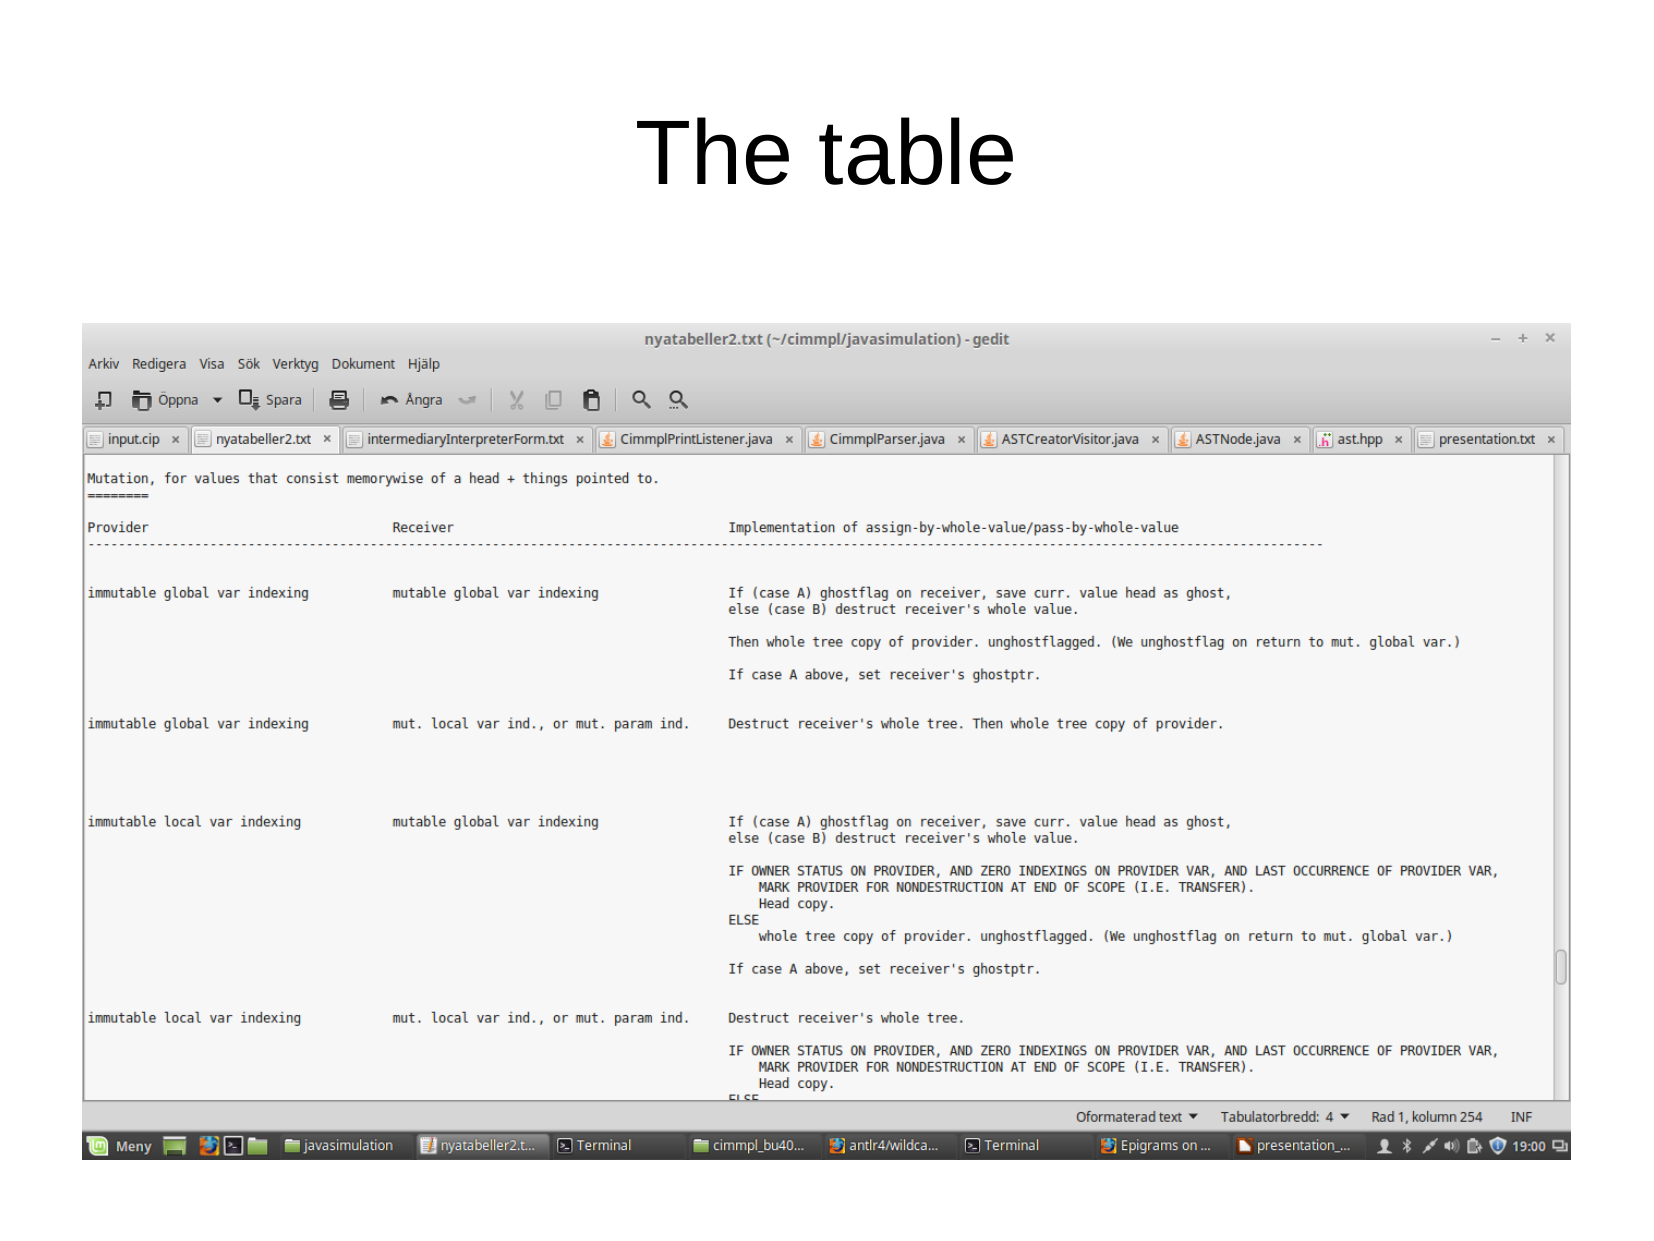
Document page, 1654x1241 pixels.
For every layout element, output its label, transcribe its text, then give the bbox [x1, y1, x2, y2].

picture [82, 323, 1571, 1160]
title The table [82, 49, 1571, 257]
